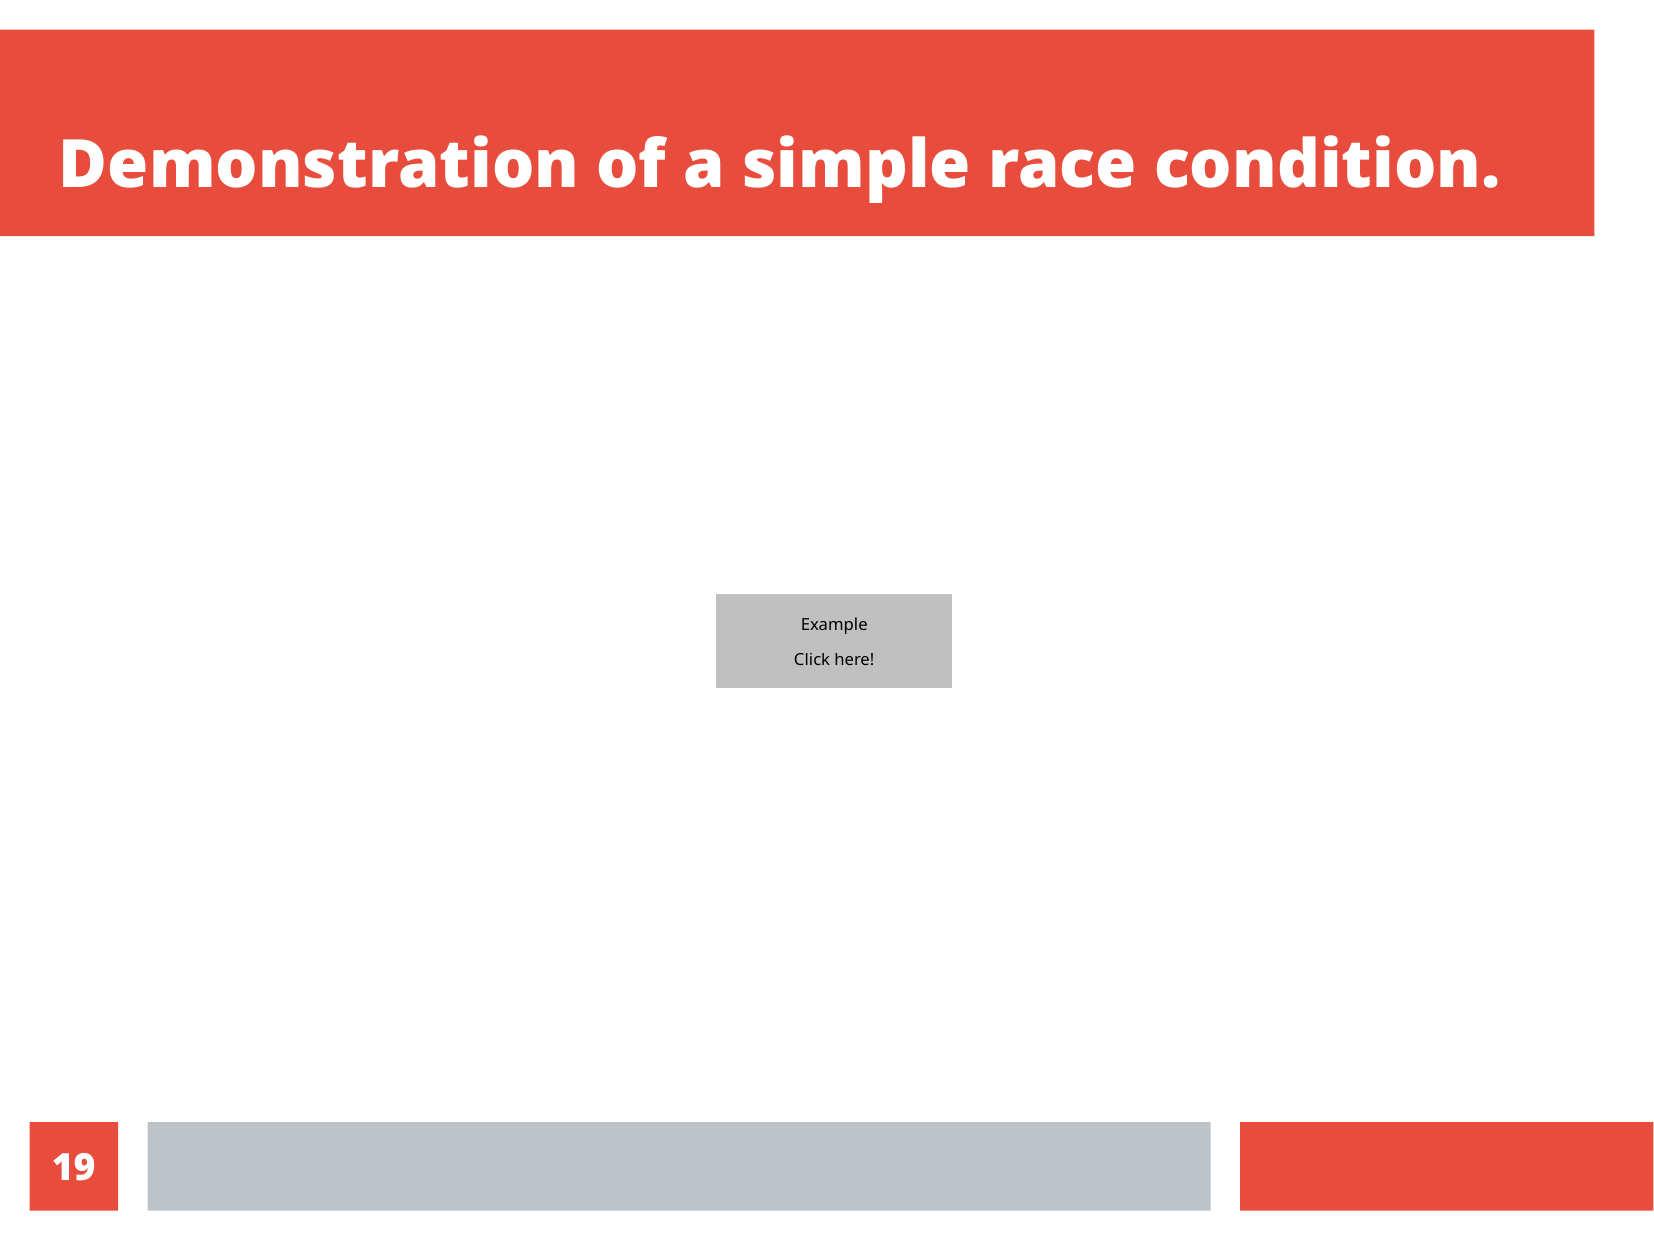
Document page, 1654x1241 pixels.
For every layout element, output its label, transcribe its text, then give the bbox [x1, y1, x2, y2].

title Demonstration of a simple race condition. [59, 59, 1595, 207]
